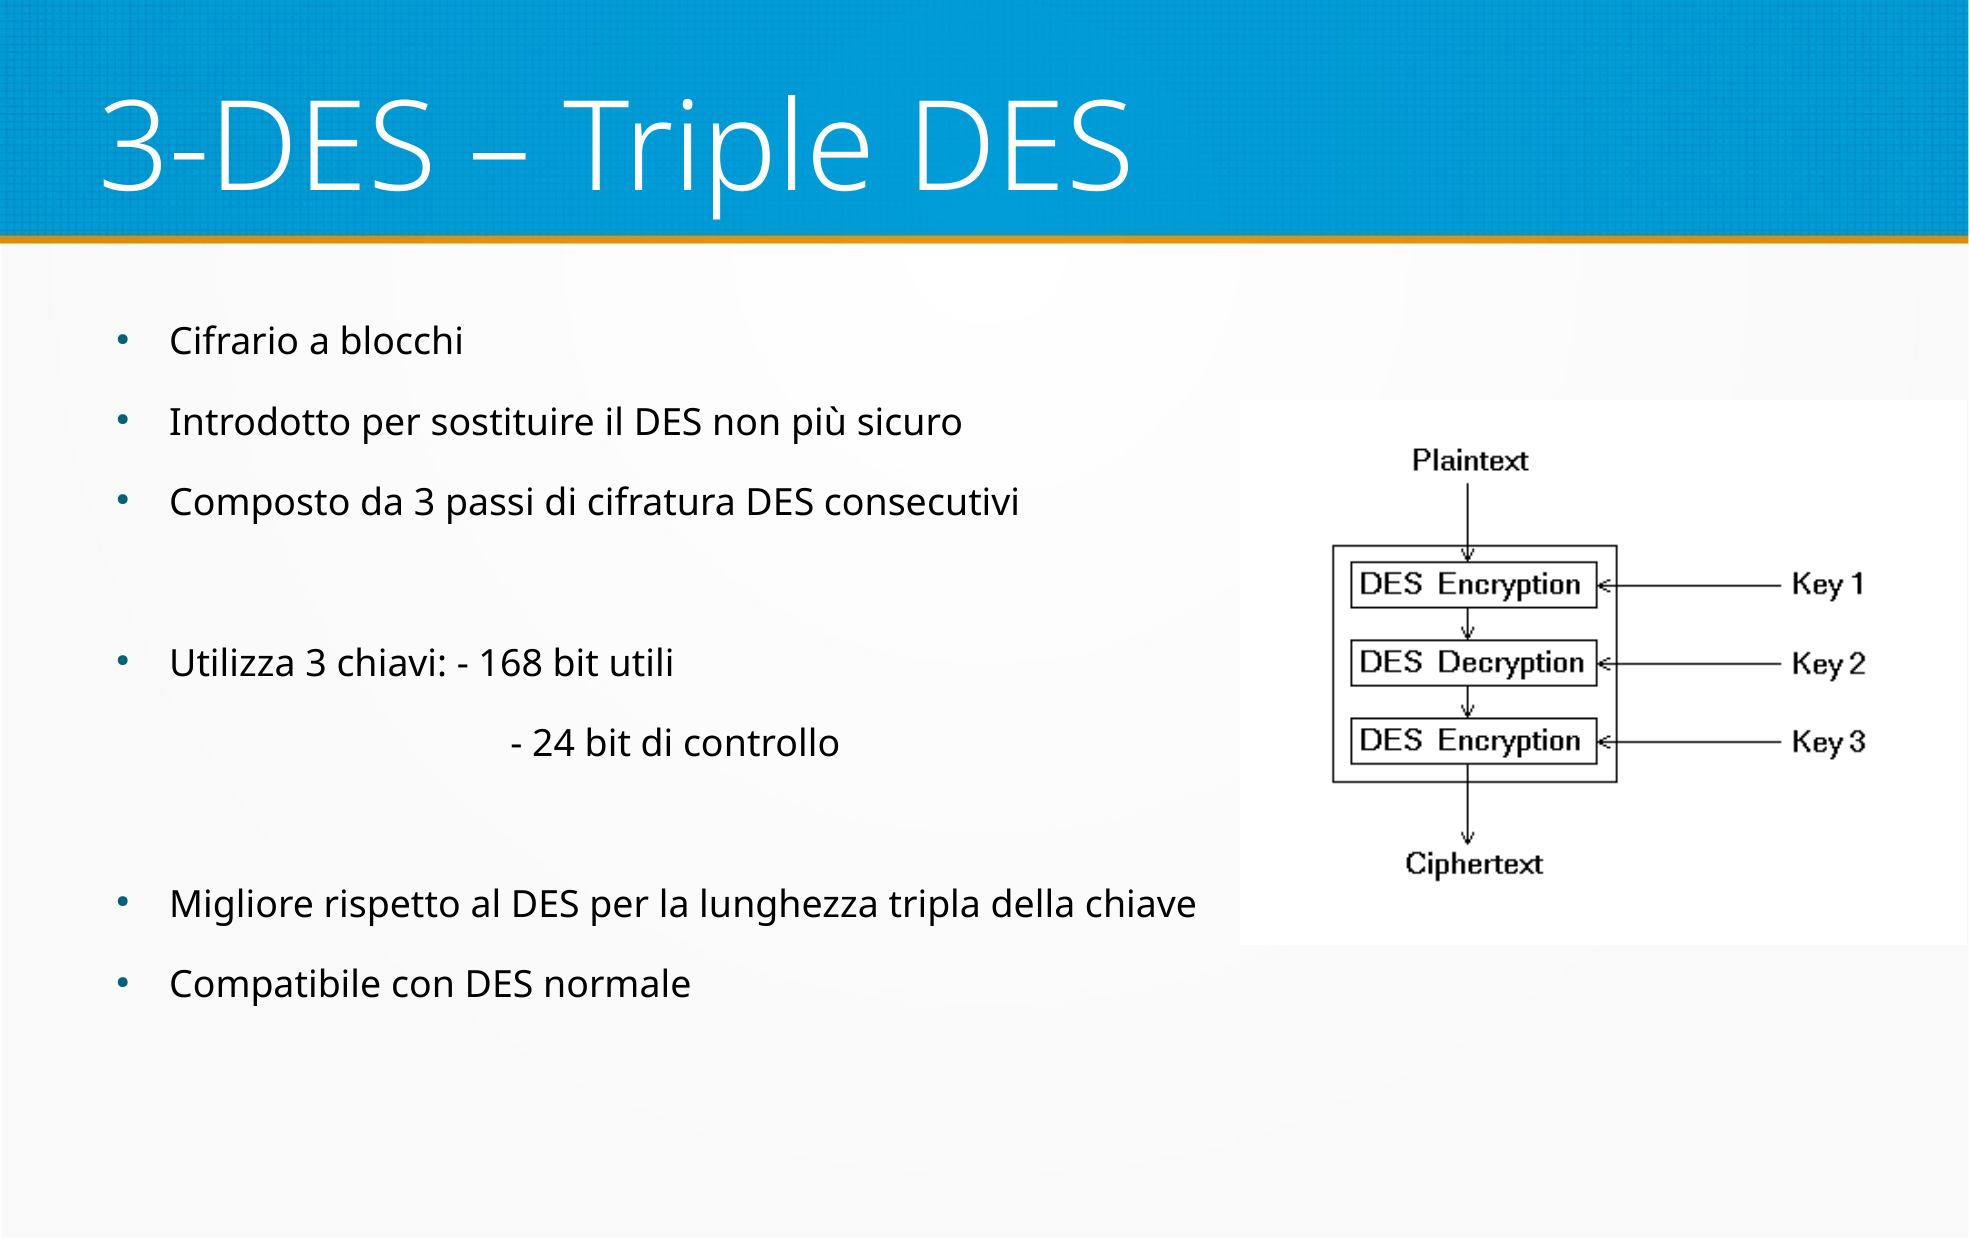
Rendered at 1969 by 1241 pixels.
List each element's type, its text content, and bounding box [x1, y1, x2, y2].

picture [0, 233, 1969, 1241]
title 3-DES – Triple DES [98, 19, 1870, 227]
list Cifrario a blocchi Introdotto per sostituire il DES non più sicuro Composto da 3 passi di cifratura DES consecutivi Utilizza 3 chiavi: - 168 bit utili - 24 bit di controllo Migliore rispetto al DES per la lunghezza tripla della chiave Compatibile con DES normale [98, 315, 1861, 1081]
